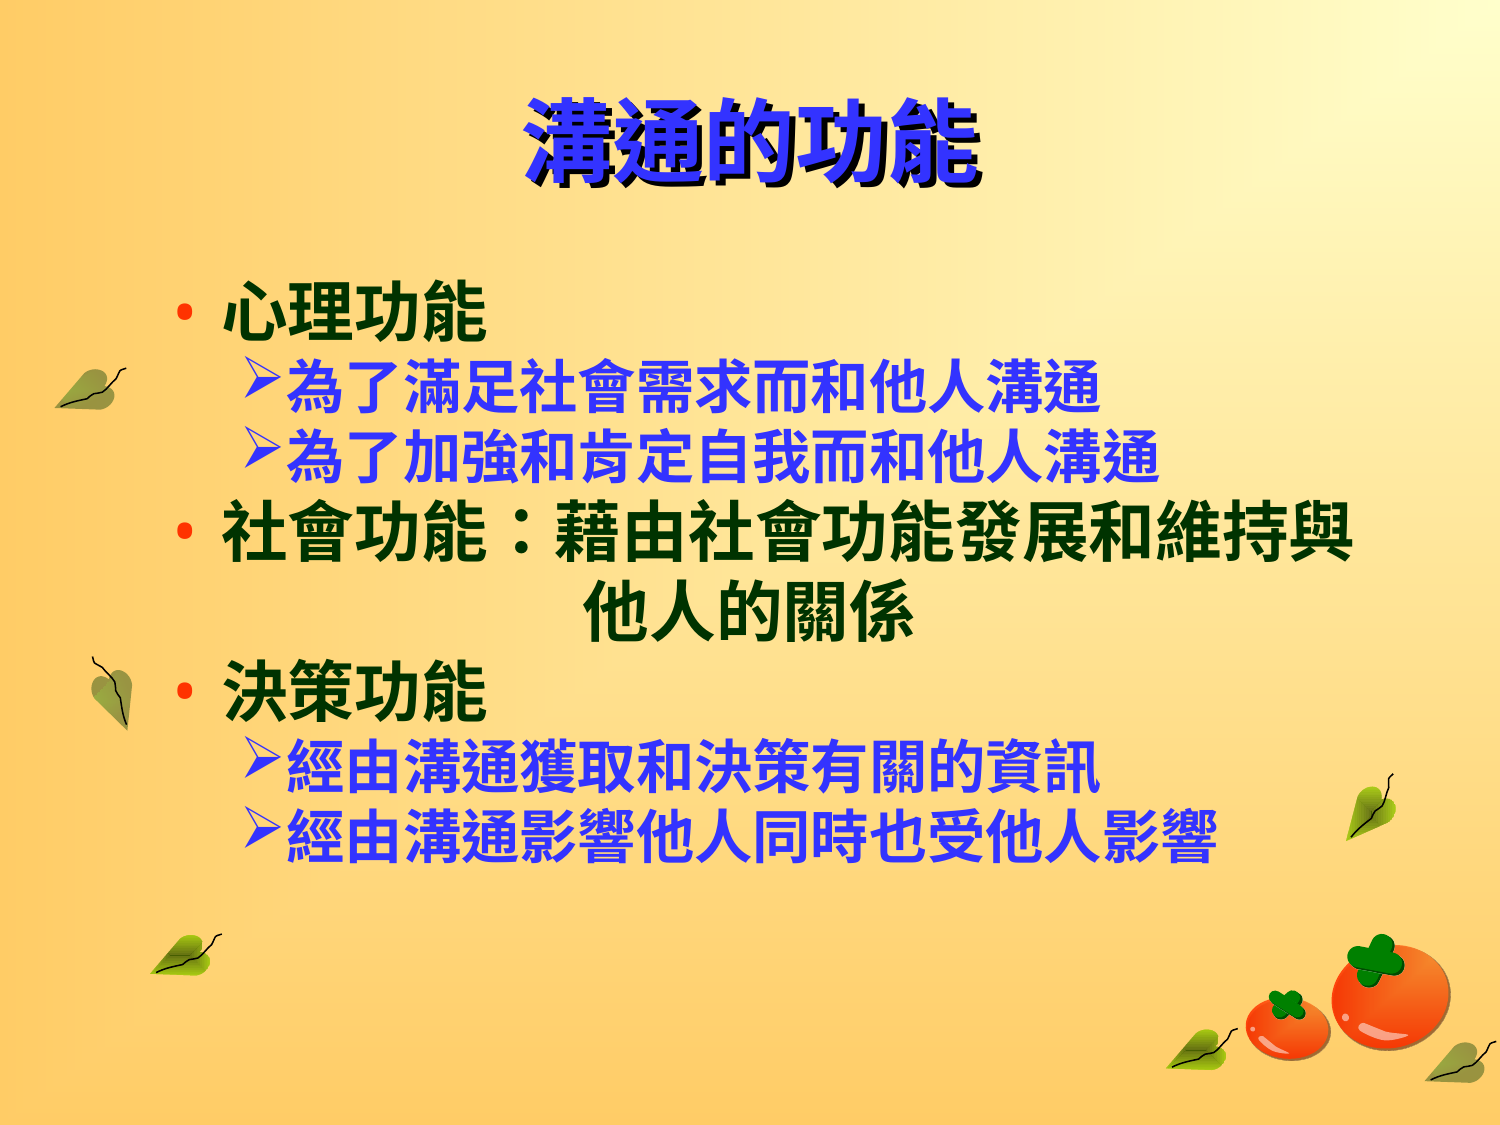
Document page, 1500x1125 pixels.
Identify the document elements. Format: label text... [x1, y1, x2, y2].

list 心理功能 為了滿足社會需求而和他人溝通 為了加強和肯定自我而和他人溝通 社會功能：藉由社會功能發展和維持與 他人的關係 決策功能 經由溝通獲取和決策有關的資訊 經由溝通影響他人同時也受他人影響 [150, 262, 1438, 1006]
title 溝通的功能 [75, 45, 1426, 233]
picture [0, 0, 1500, 1125]
